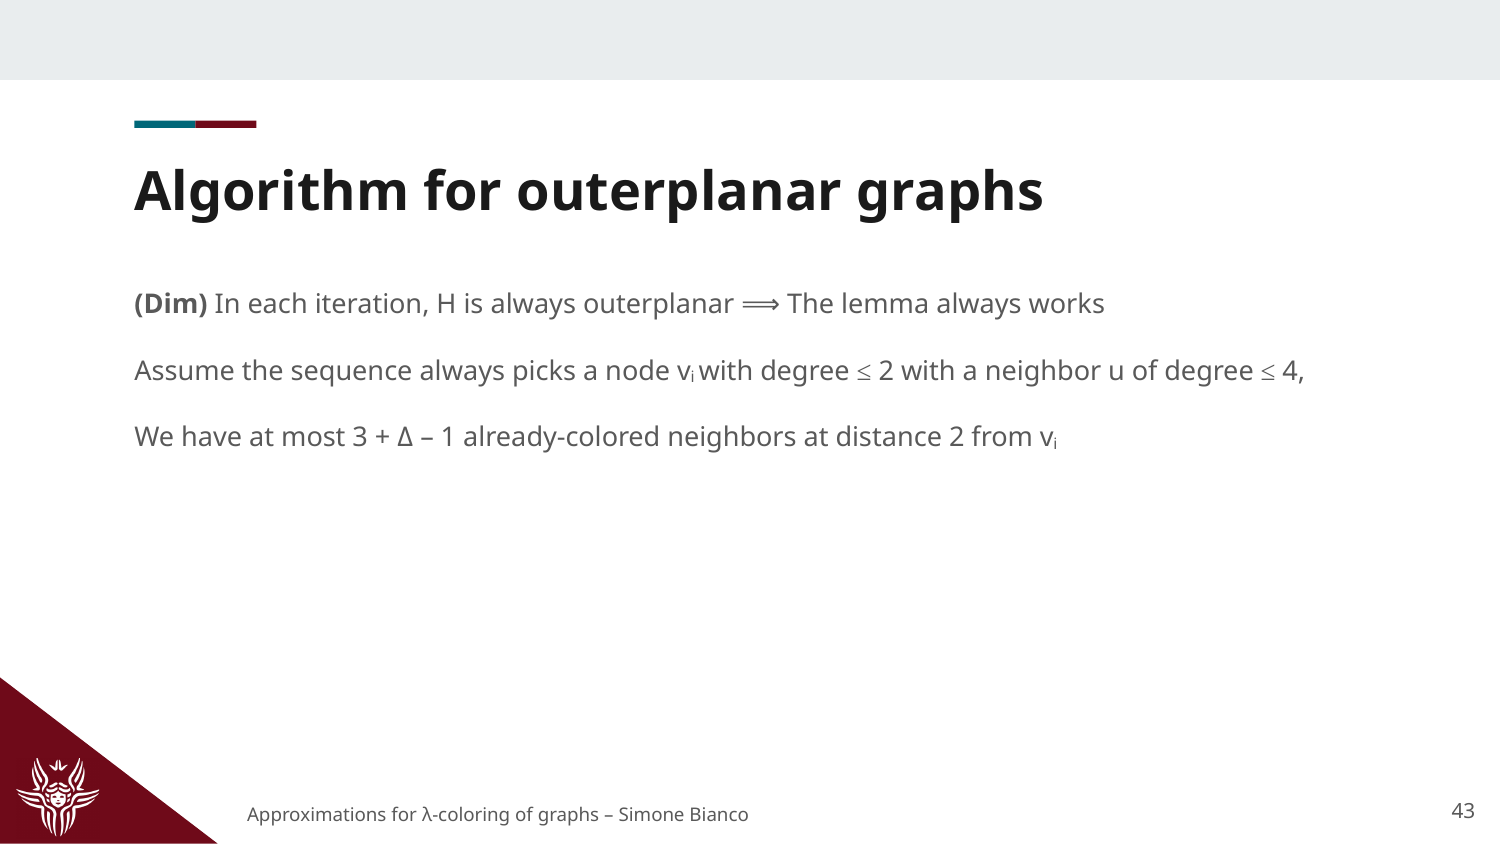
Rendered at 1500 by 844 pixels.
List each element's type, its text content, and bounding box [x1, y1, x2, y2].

list (Dim) In each iteration, H is always outerplanar ⟹ The lemma always works Assume the sequence always picks a node vi with degree ≤ 2 with a neighbor u of degree ≤ 4, We have at most 3 + Δ – 1 already-colored neighbors at distance 2 from vi [119, 266, 1418, 637]
title Algorithm for outerplanar graphs [119, 141, 1381, 230]
text_box Approximations for λ-coloring of graphs – Simone Bianco [232, 783, 1193, 839]
slide_number <number> [1400, 779, 1491, 844]
picture [16, 758, 100, 839]
